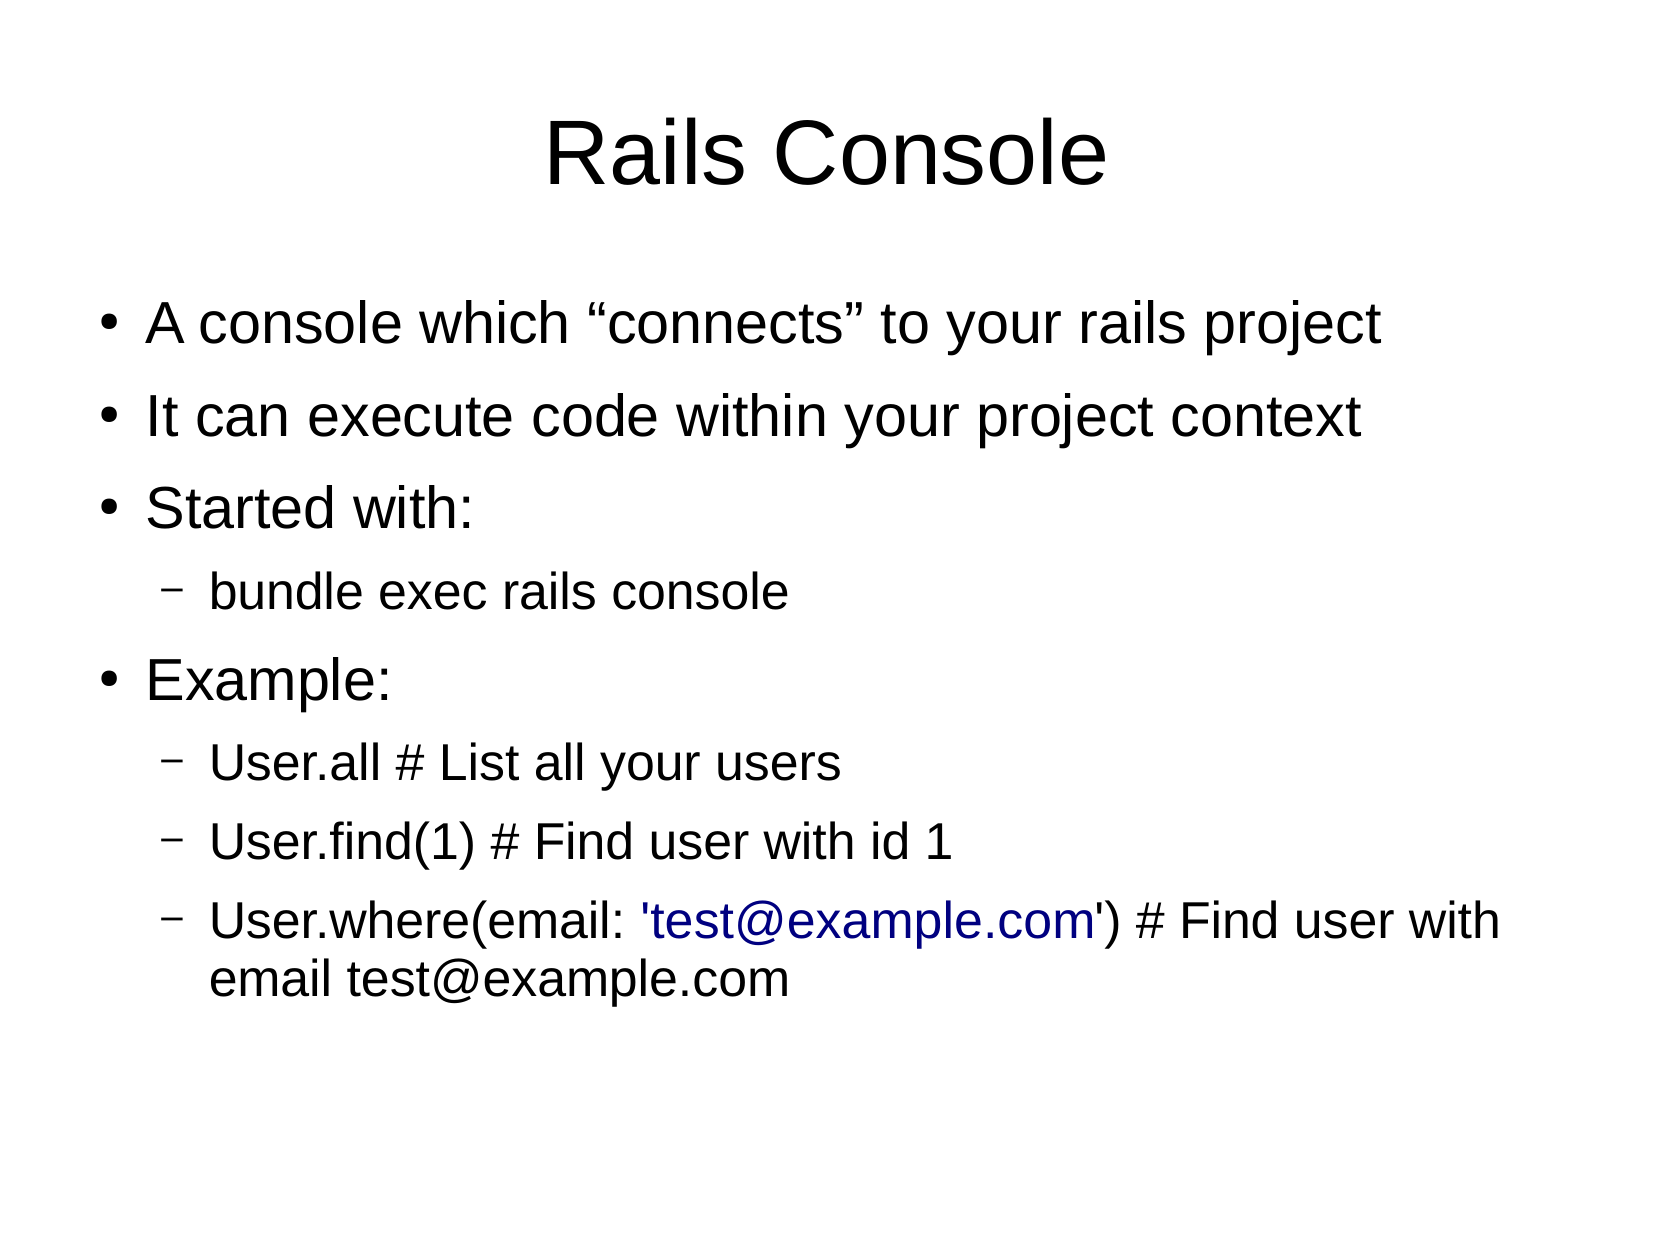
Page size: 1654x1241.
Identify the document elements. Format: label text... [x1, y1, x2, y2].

title Rails Console [82, 49, 1571, 257]
list A console which “connects” to your rails project It can execute code within your project context Started with: bundle exec rails console Example: User.all # List all your users User.find(1) # Find user with id 1 User.where(email: 'test@example.com') # Find user with email test@example.com [82, 290, 1571, 1010]
